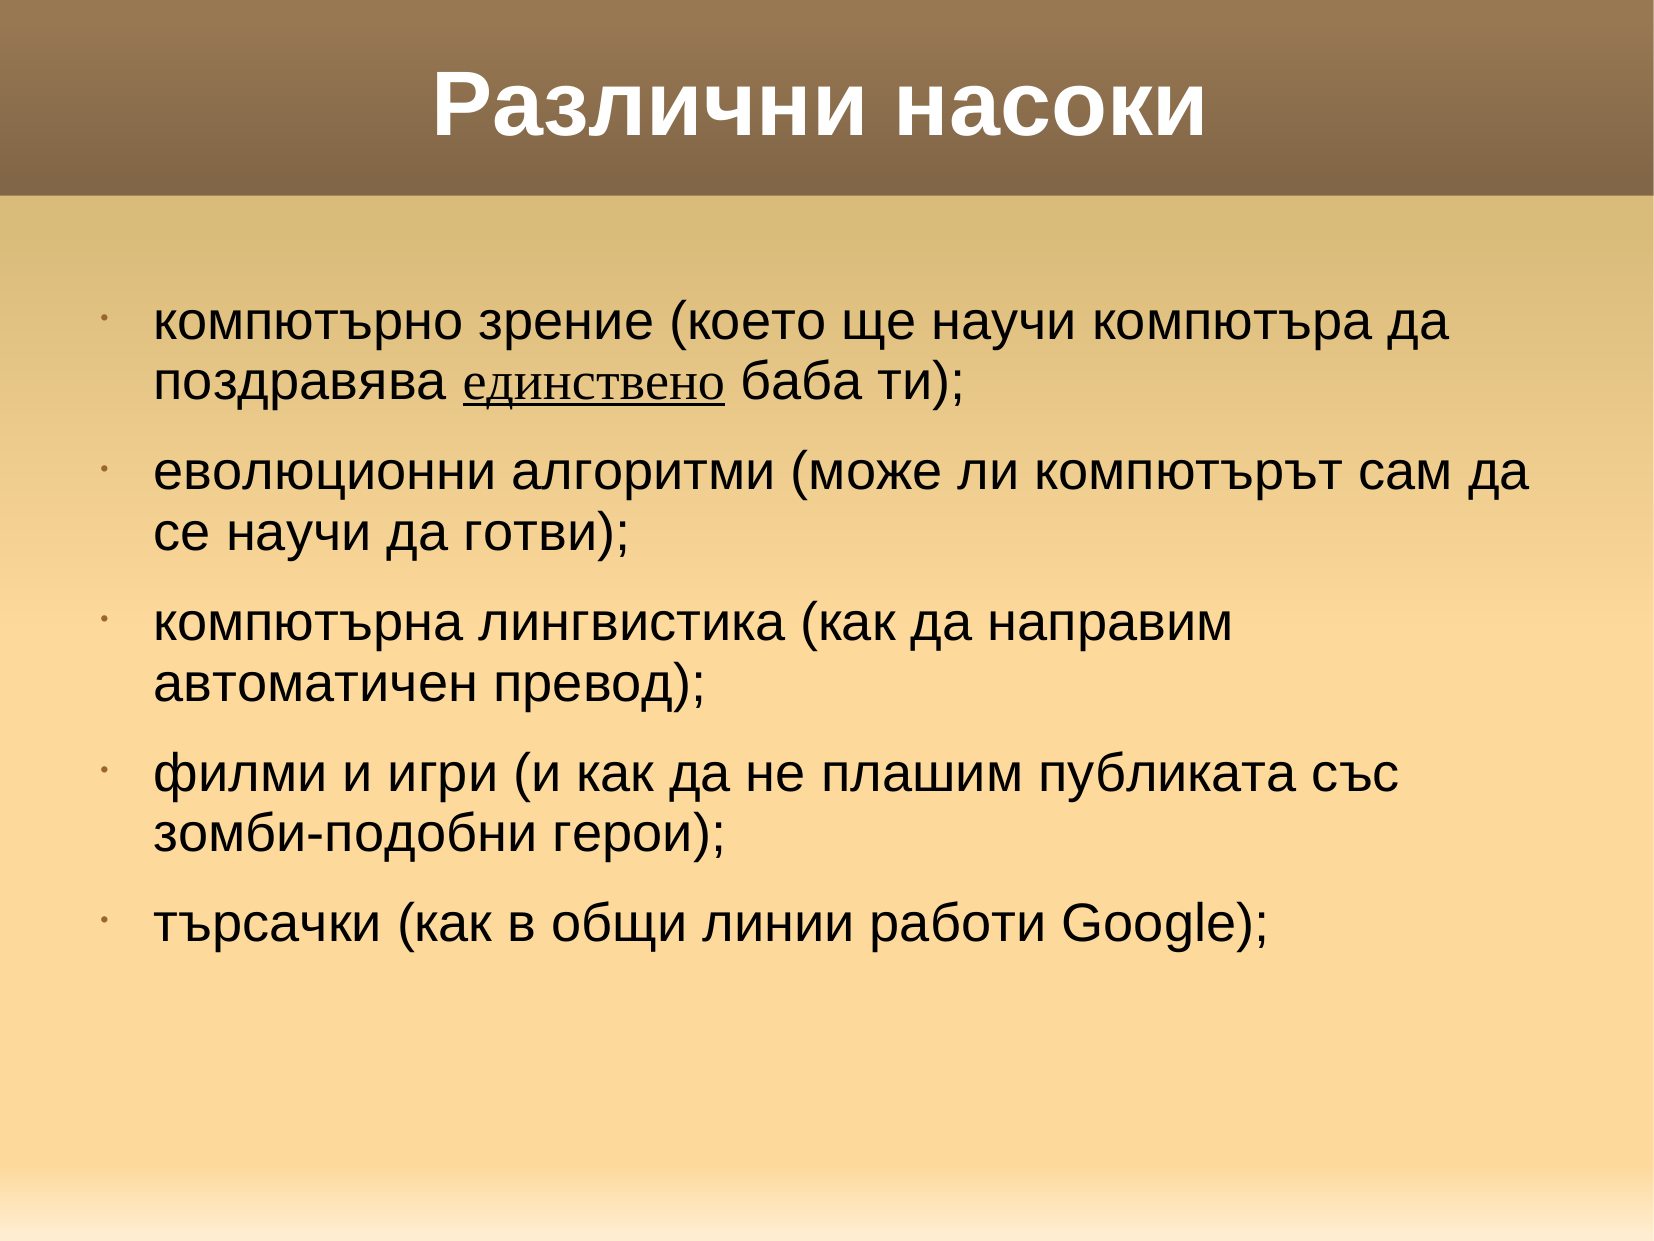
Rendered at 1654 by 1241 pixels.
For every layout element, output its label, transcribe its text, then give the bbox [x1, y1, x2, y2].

list компютърно зрение (което ще научи компютъра да поздравява единствено баба ти); еволюционни алгоритми (може ли компютърът сам да се научи да готви); компютърна лингвистика (как да направим автоматичен превод); филми и игри (и как да не плашим публиката със зомби-подобни герои); търсачки (как в общи линии работи Google); [82, 290, 1571, 1094]
picture [0, 0, 1654, 1241]
title Различни насоки [76, 7, 1565, 200]
